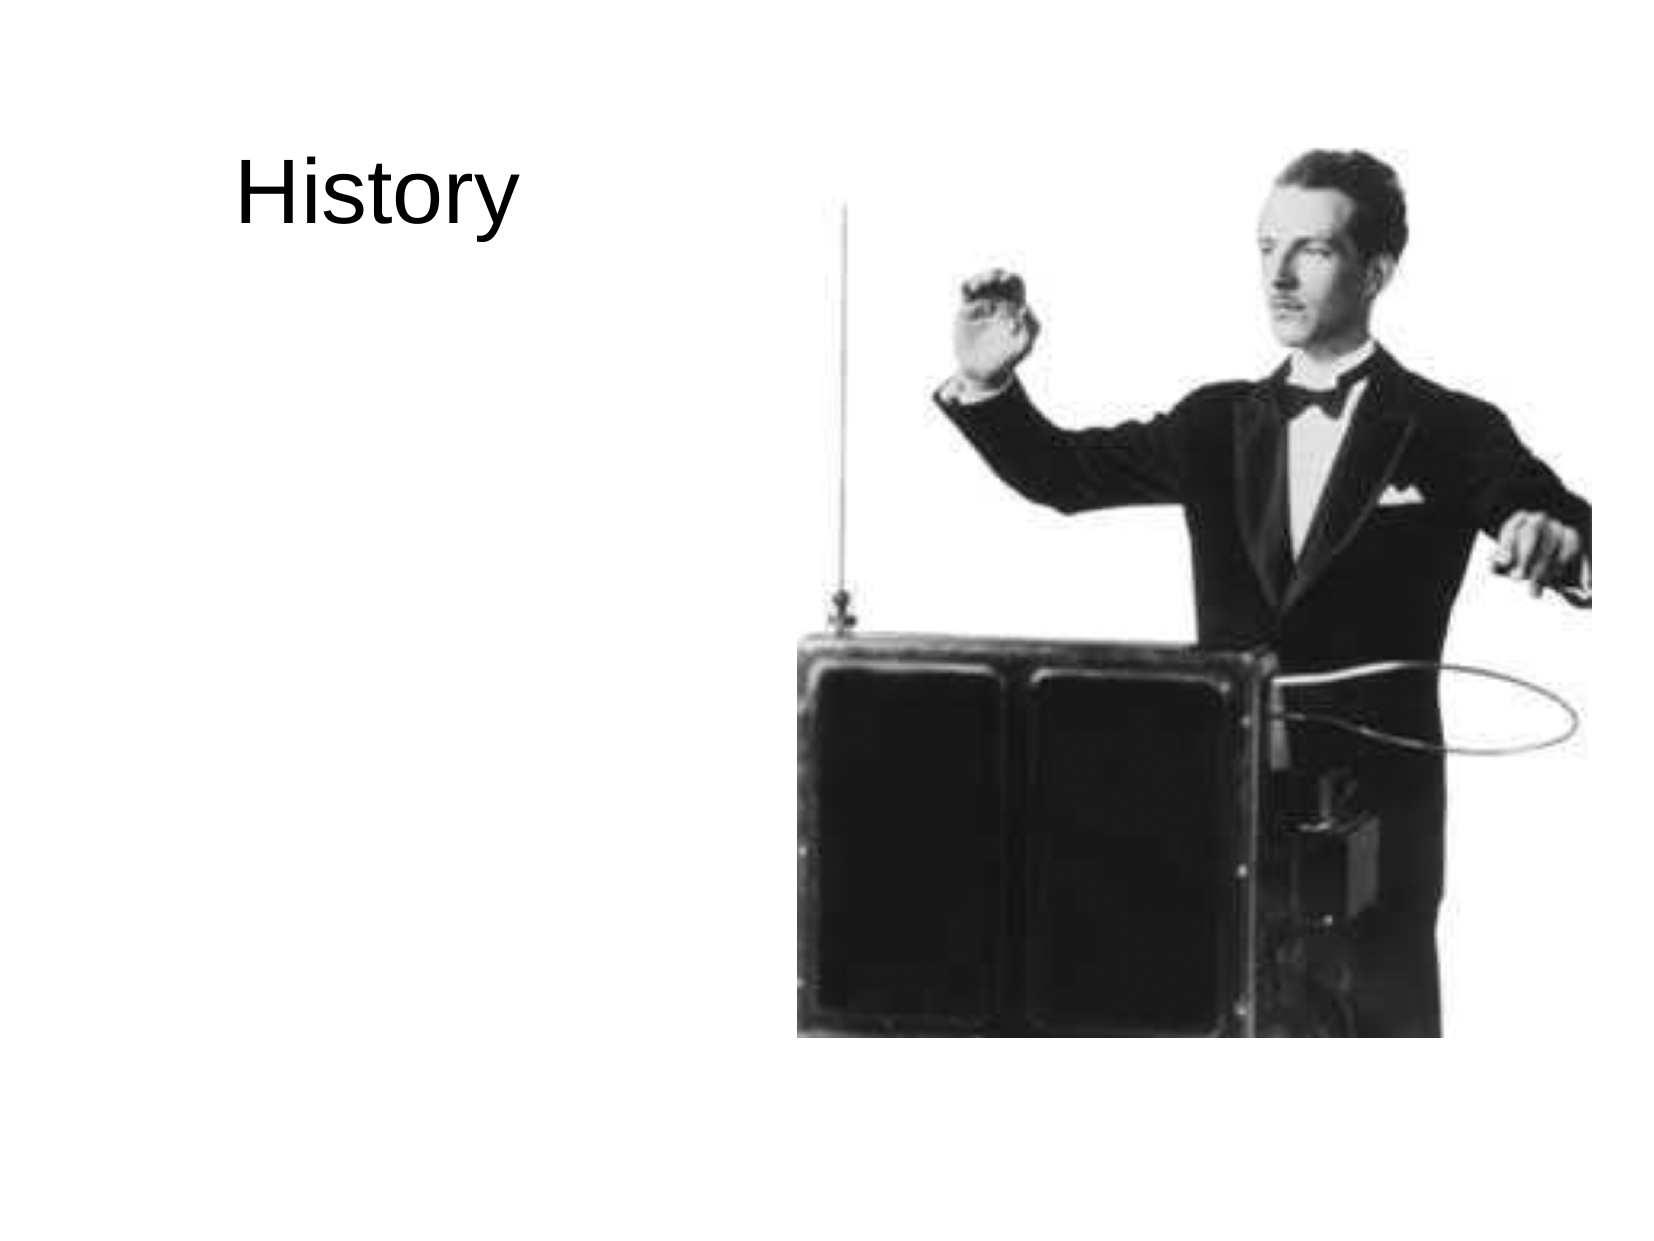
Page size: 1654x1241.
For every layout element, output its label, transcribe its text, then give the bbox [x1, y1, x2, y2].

picture [797, 147, 1592, 1038]
title History [0, 88, 1123, 296]
